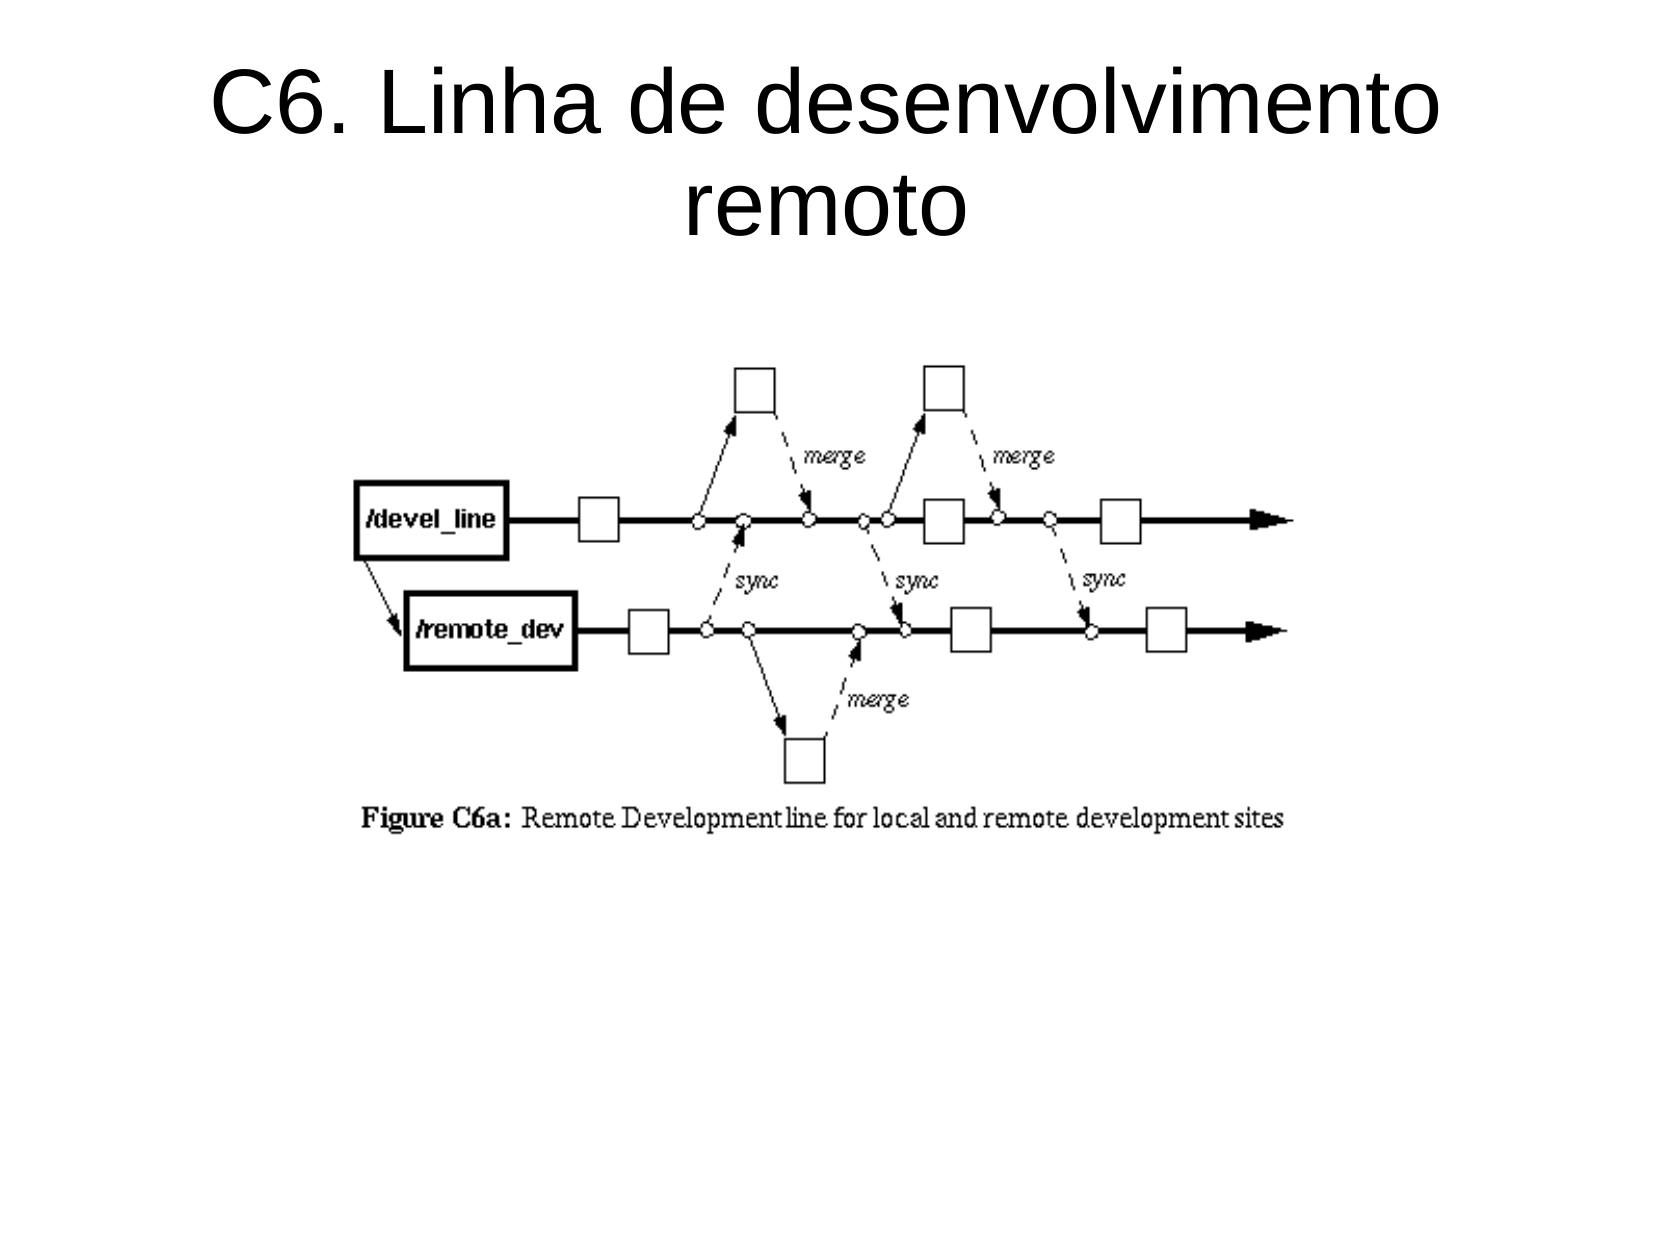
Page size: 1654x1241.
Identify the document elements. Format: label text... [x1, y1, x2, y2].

picture [325, 341, 1323, 851]
title C6. Linha de desenvolvimento remoto [82, 49, 1571, 257]
